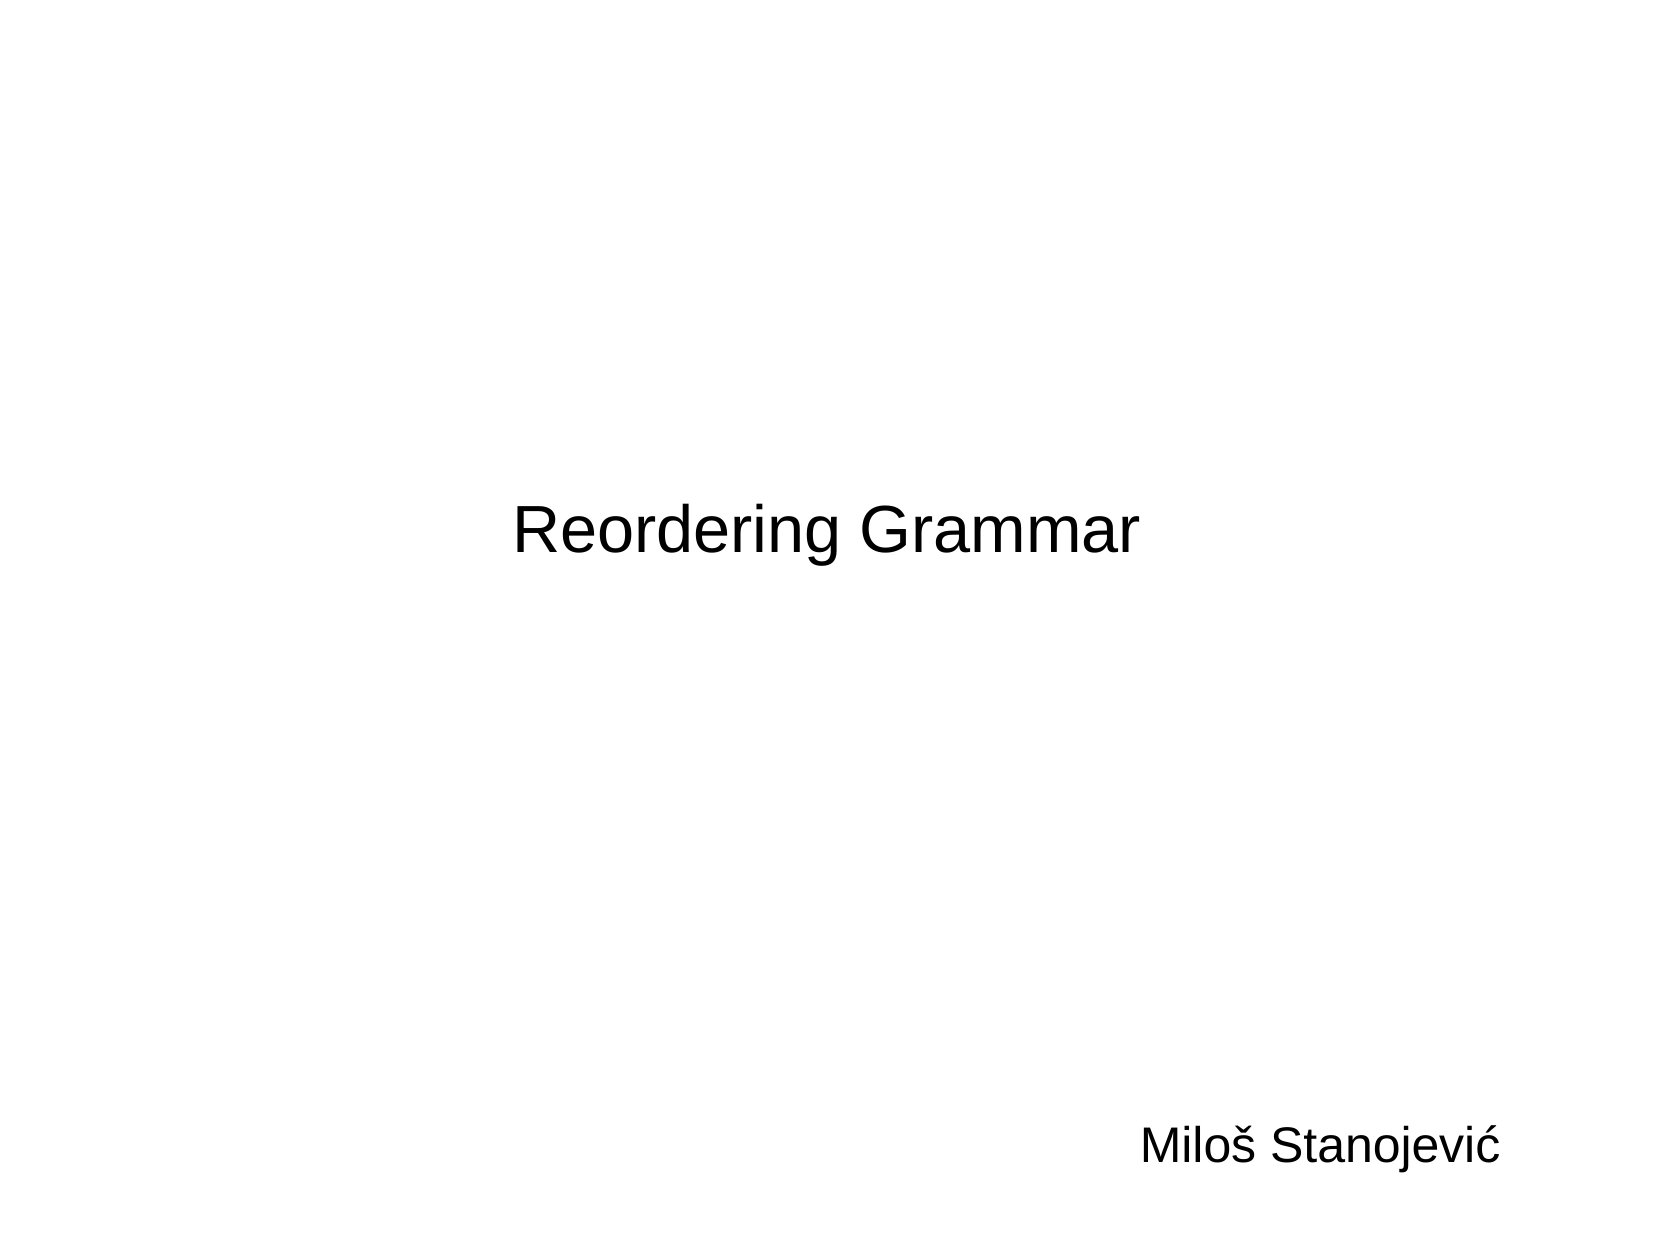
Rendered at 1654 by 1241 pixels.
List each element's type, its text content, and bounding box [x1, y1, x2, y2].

subtitle Reordering Grammar [82, 49, 1571, 1010]
text_box Miloš Stanojević [1125, 1110, 1530, 1182]
